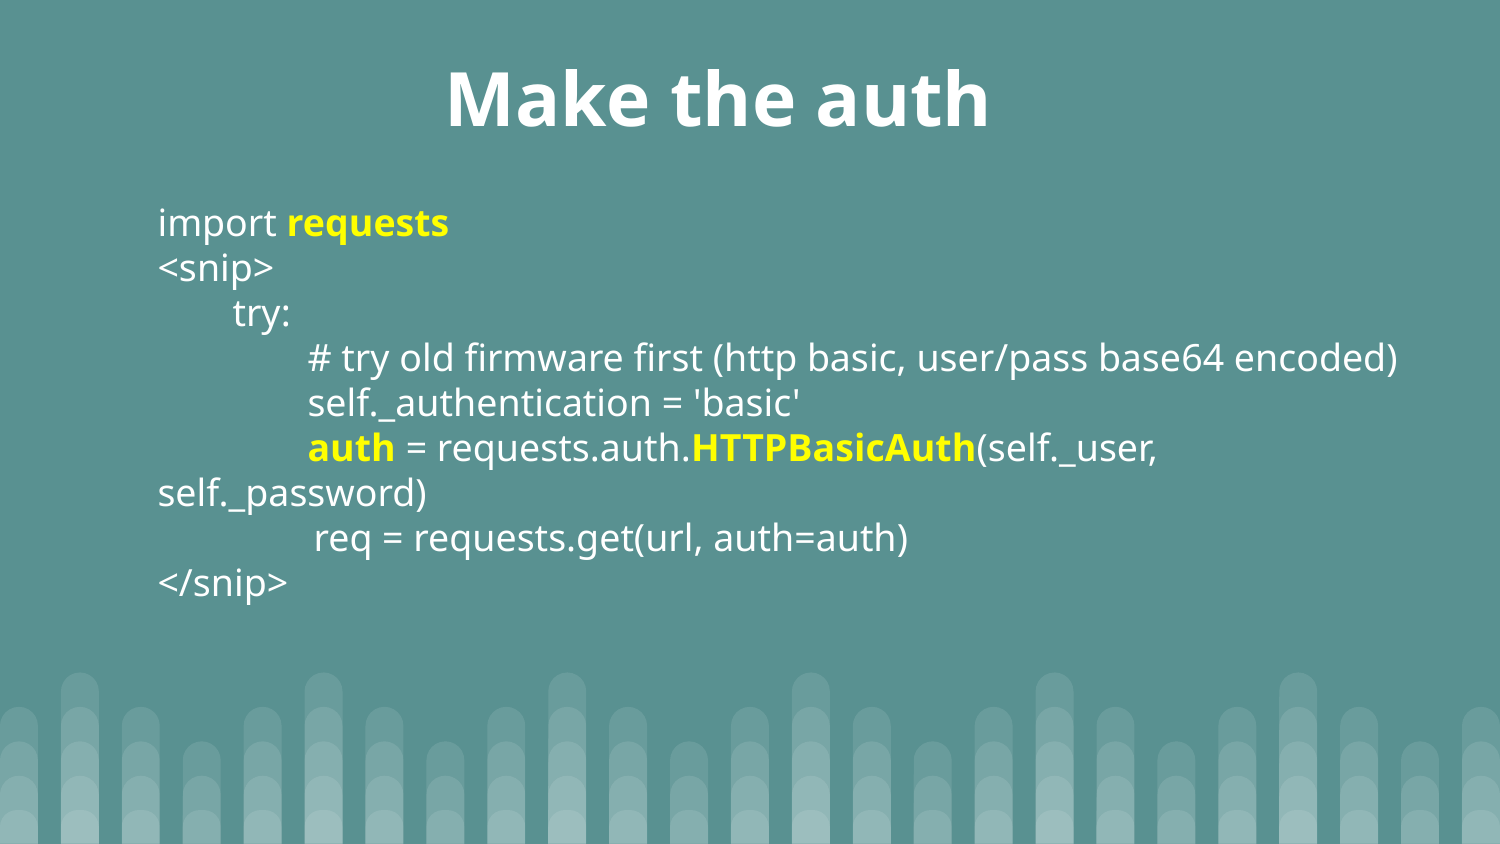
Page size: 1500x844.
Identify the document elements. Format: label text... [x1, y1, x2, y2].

list import requests <snip> try: # try old firmware first (http basic, user/pass base64 encoded) self._authentication = 'basic' auth = requests.auth.HTTPBasicAuth(self._user, self._password) req = requests.get(url, auth=auth) </snip> [142, 184, 1434, 631]
title Make the auth [429, 15, 1099, 177]
